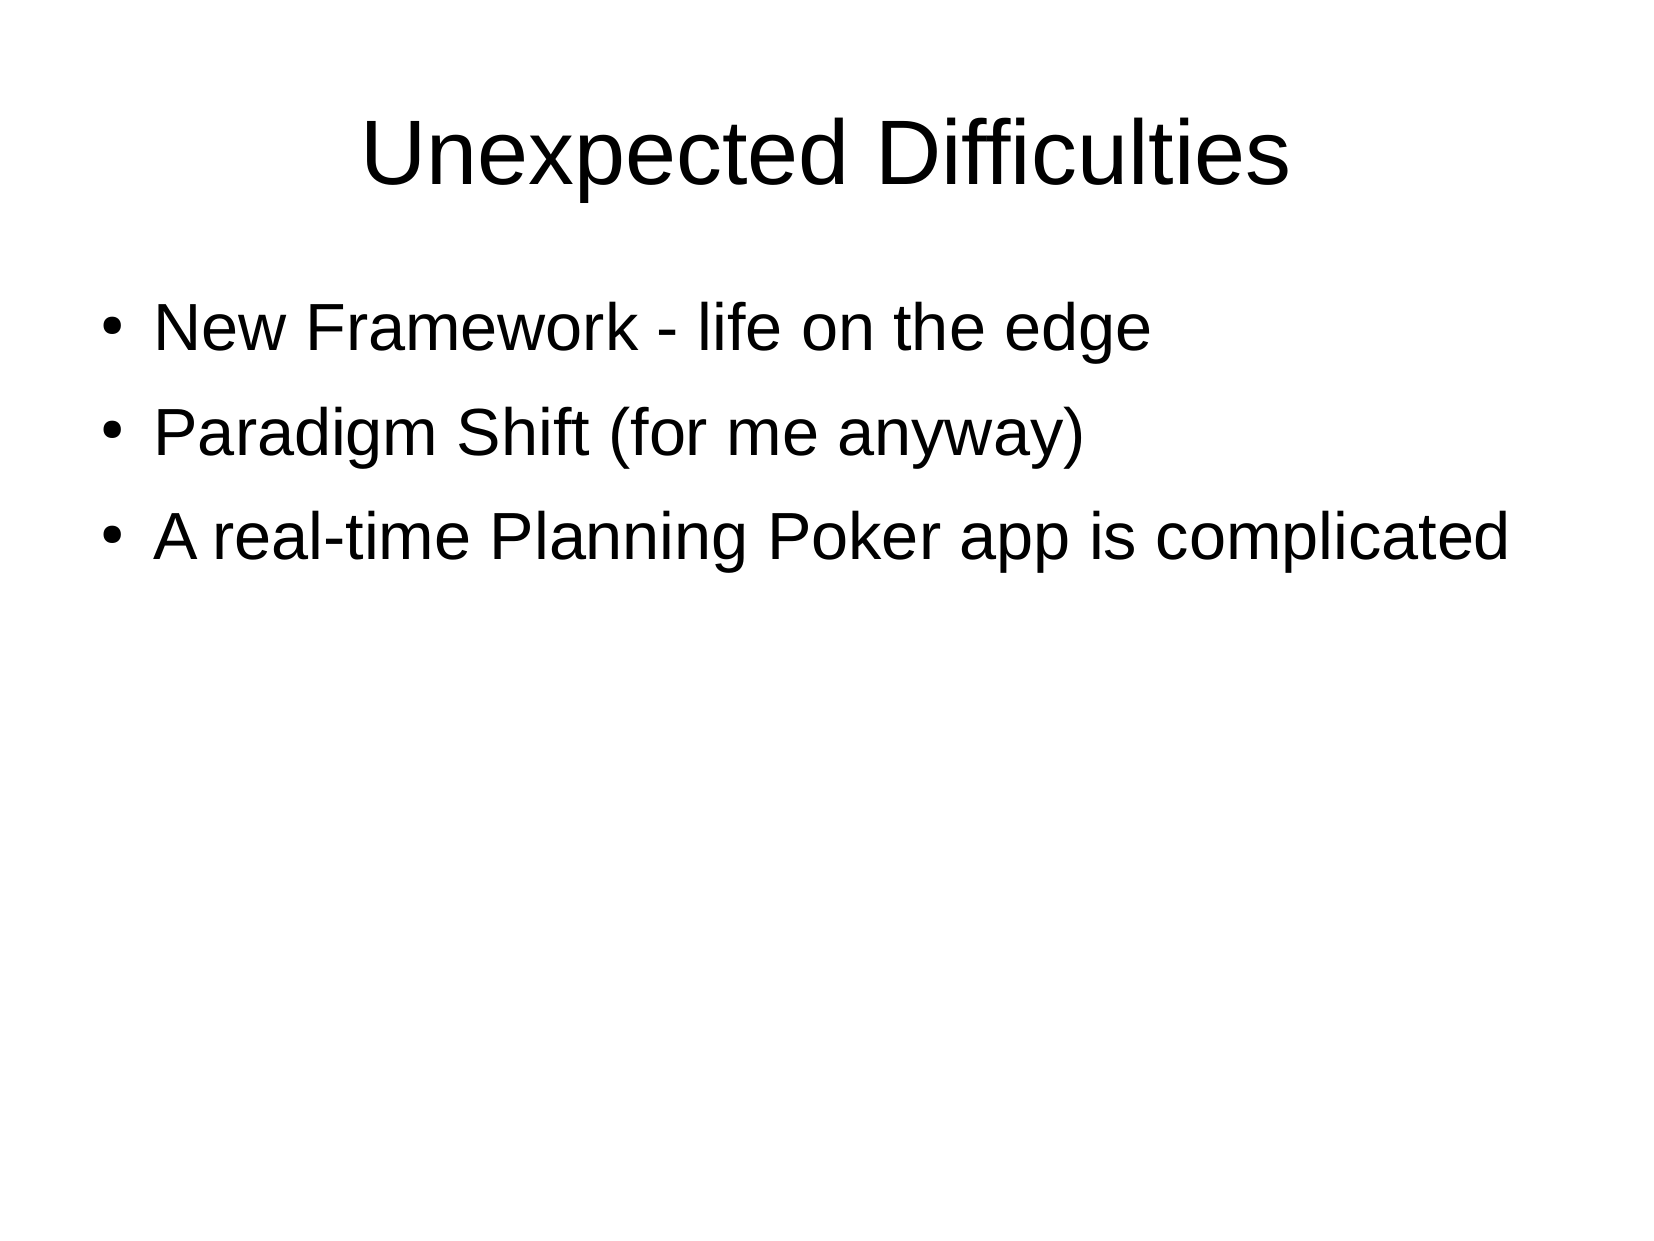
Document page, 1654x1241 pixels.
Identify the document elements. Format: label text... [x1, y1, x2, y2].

list New Framework - life on the edge Paradigm Shift (for me anyway) A real-time Planning Poker app is complicated [82, 290, 1571, 1010]
title Unexpected Difficulties [82, 49, 1571, 257]
